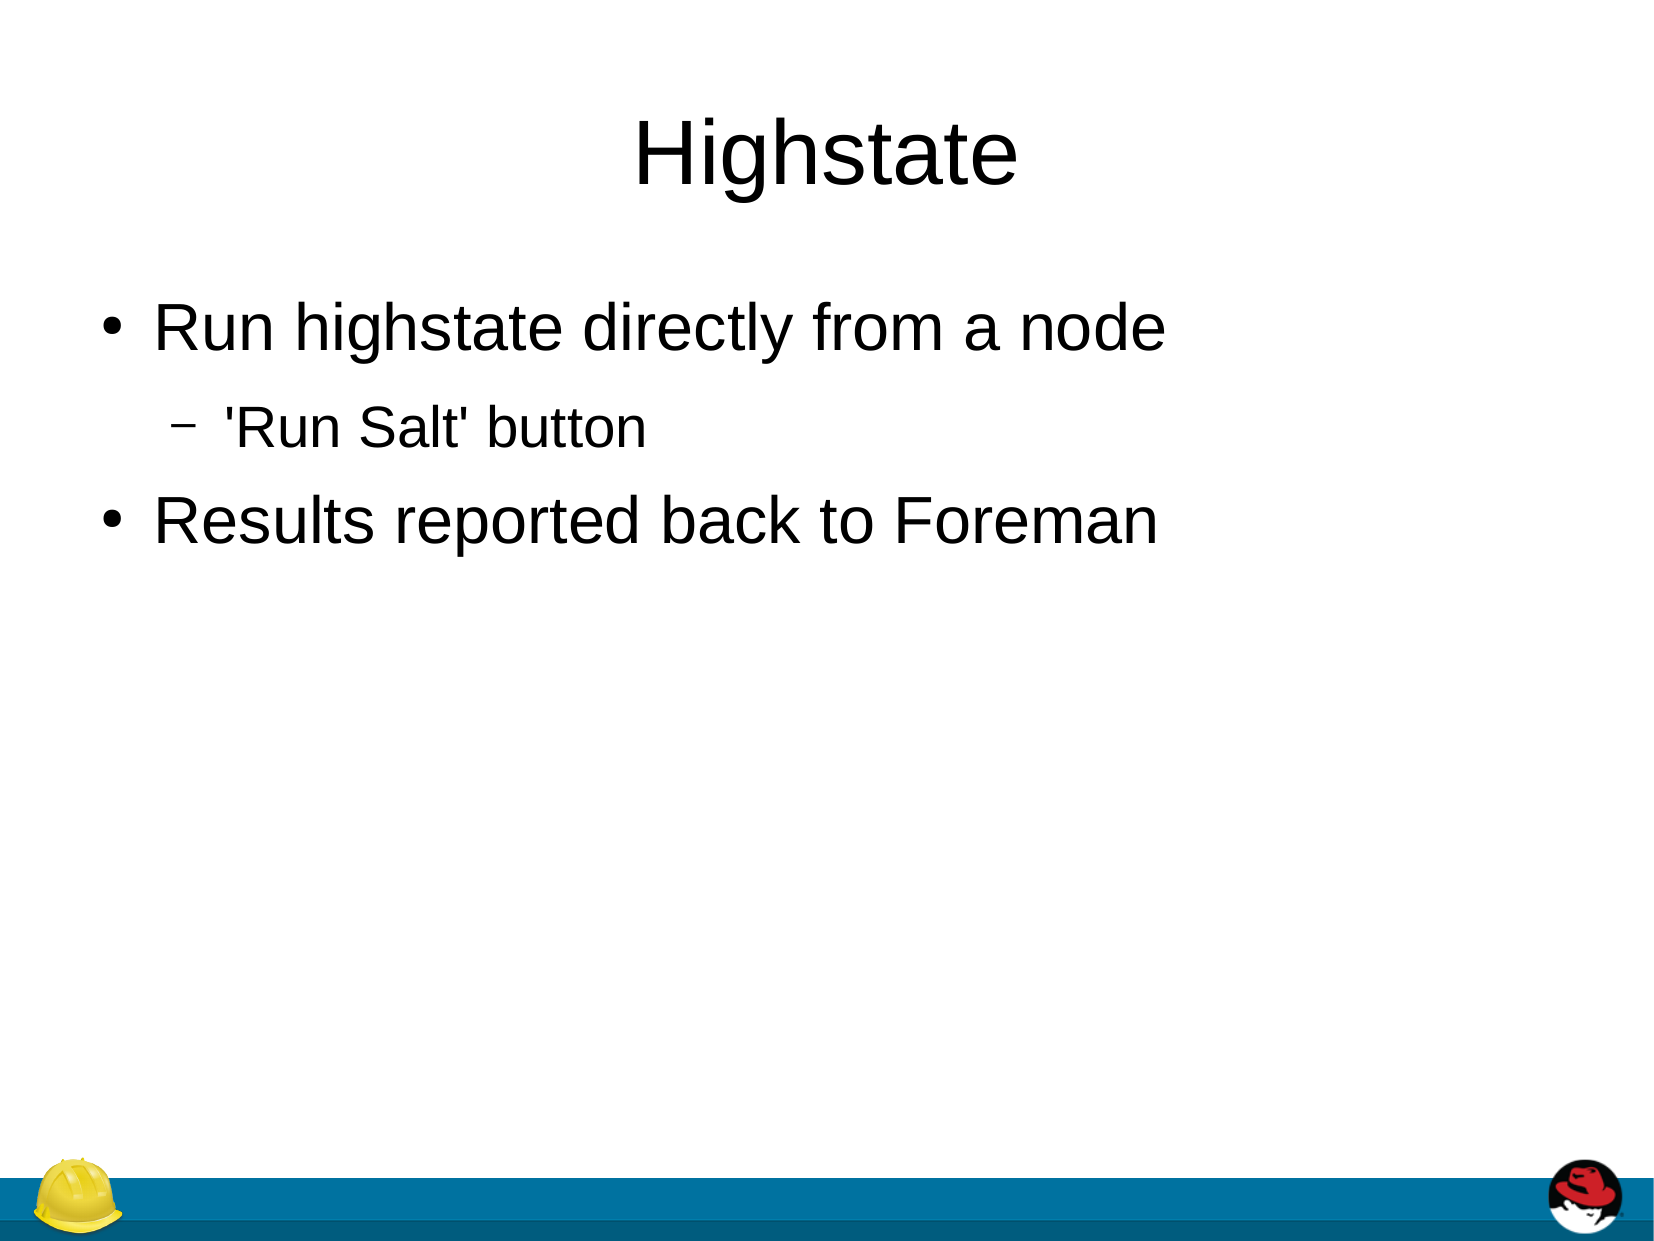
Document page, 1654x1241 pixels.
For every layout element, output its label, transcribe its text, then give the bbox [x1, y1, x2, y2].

picture [23, 1145, 130, 1235]
picture [1547, 1157, 1630, 1233]
list Run highstate directly from a node 'Run Salt' button Results reported back to Foreman [82, 290, 1571, 1010]
title Highstate [82, 49, 1571, 257]
